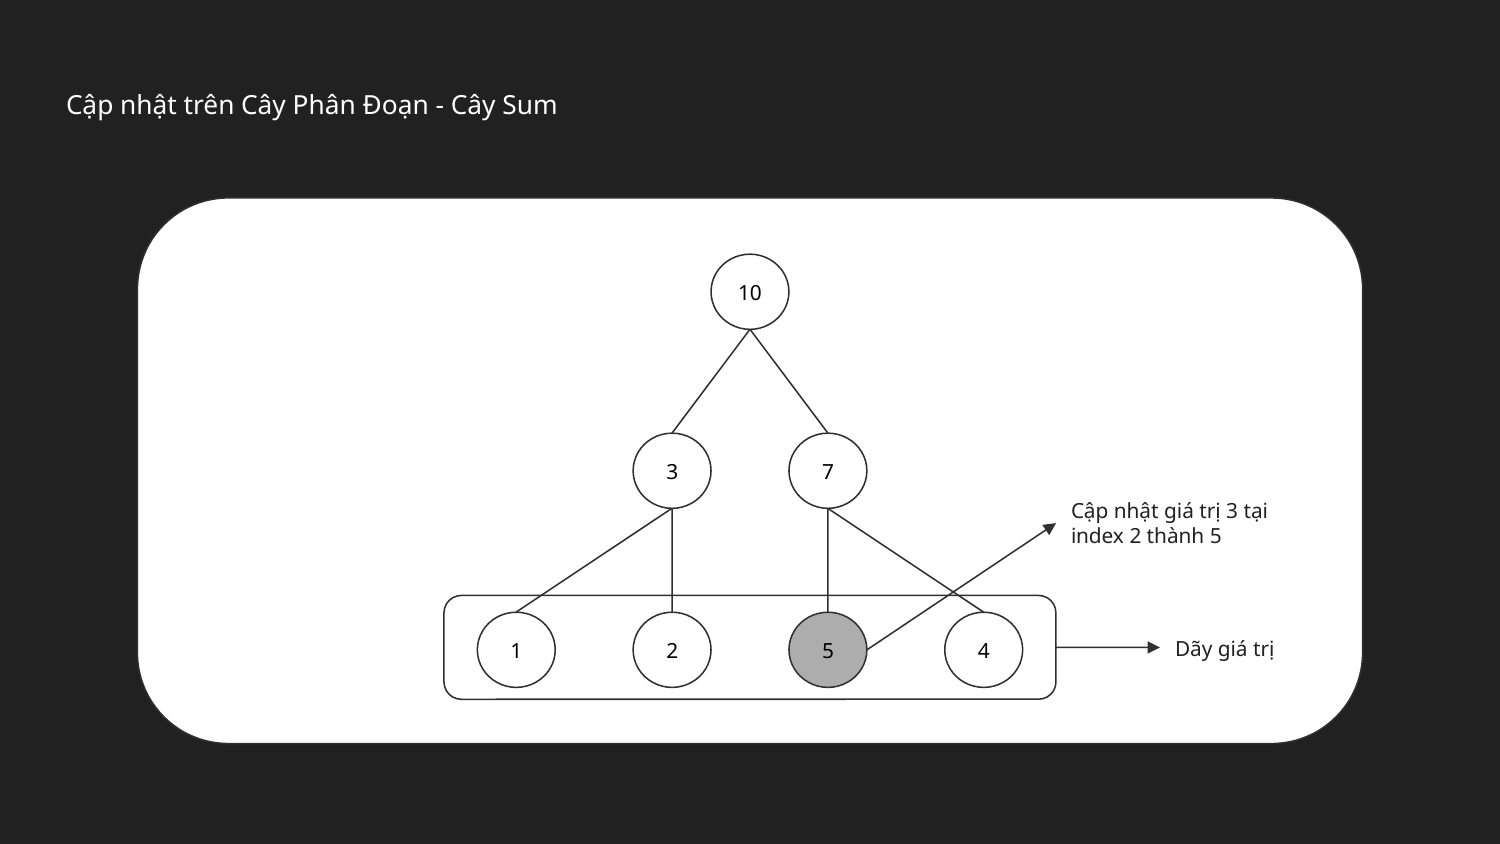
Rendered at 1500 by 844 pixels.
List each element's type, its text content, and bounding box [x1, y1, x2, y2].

text_box 1 [477, 612, 556, 688]
title Cập nhật trên Cây Phân Đoạn - Cây Sum [51, 72, 1449, 167]
text_box 4 [944, 612, 1023, 688]
text_box 5 [788, 612, 867, 688]
text_box 2 [633, 612, 712, 688]
text_box Cập nhật giá trị 3 tại index 2 thành 5 [1056, 482, 1310, 563]
text_box 10 [711, 254, 789, 330]
text_box Dãy giá trị [1159, 620, 1309, 674]
text_box 3 [633, 433, 712, 509]
text_box [137, 197, 1363, 744]
text_box 7 [788, 433, 867, 509]
